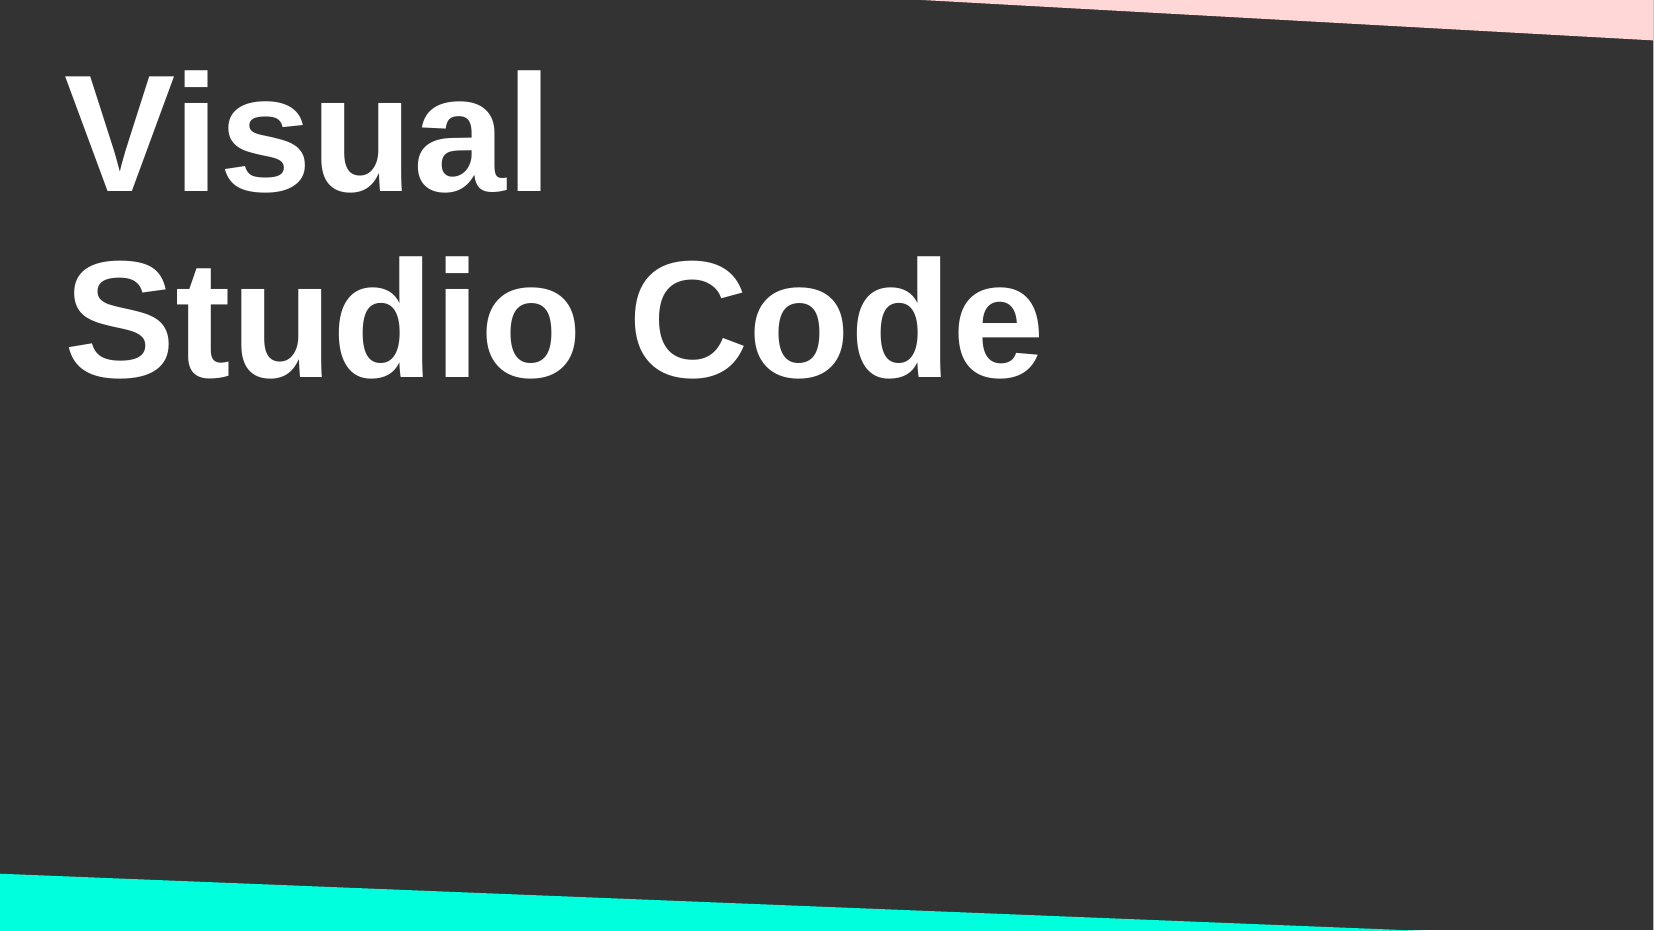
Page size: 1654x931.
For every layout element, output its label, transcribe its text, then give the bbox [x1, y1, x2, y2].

title Visual Studio Code [64, 40, 1553, 780]
text_box [922, 0, 1654, 41]
